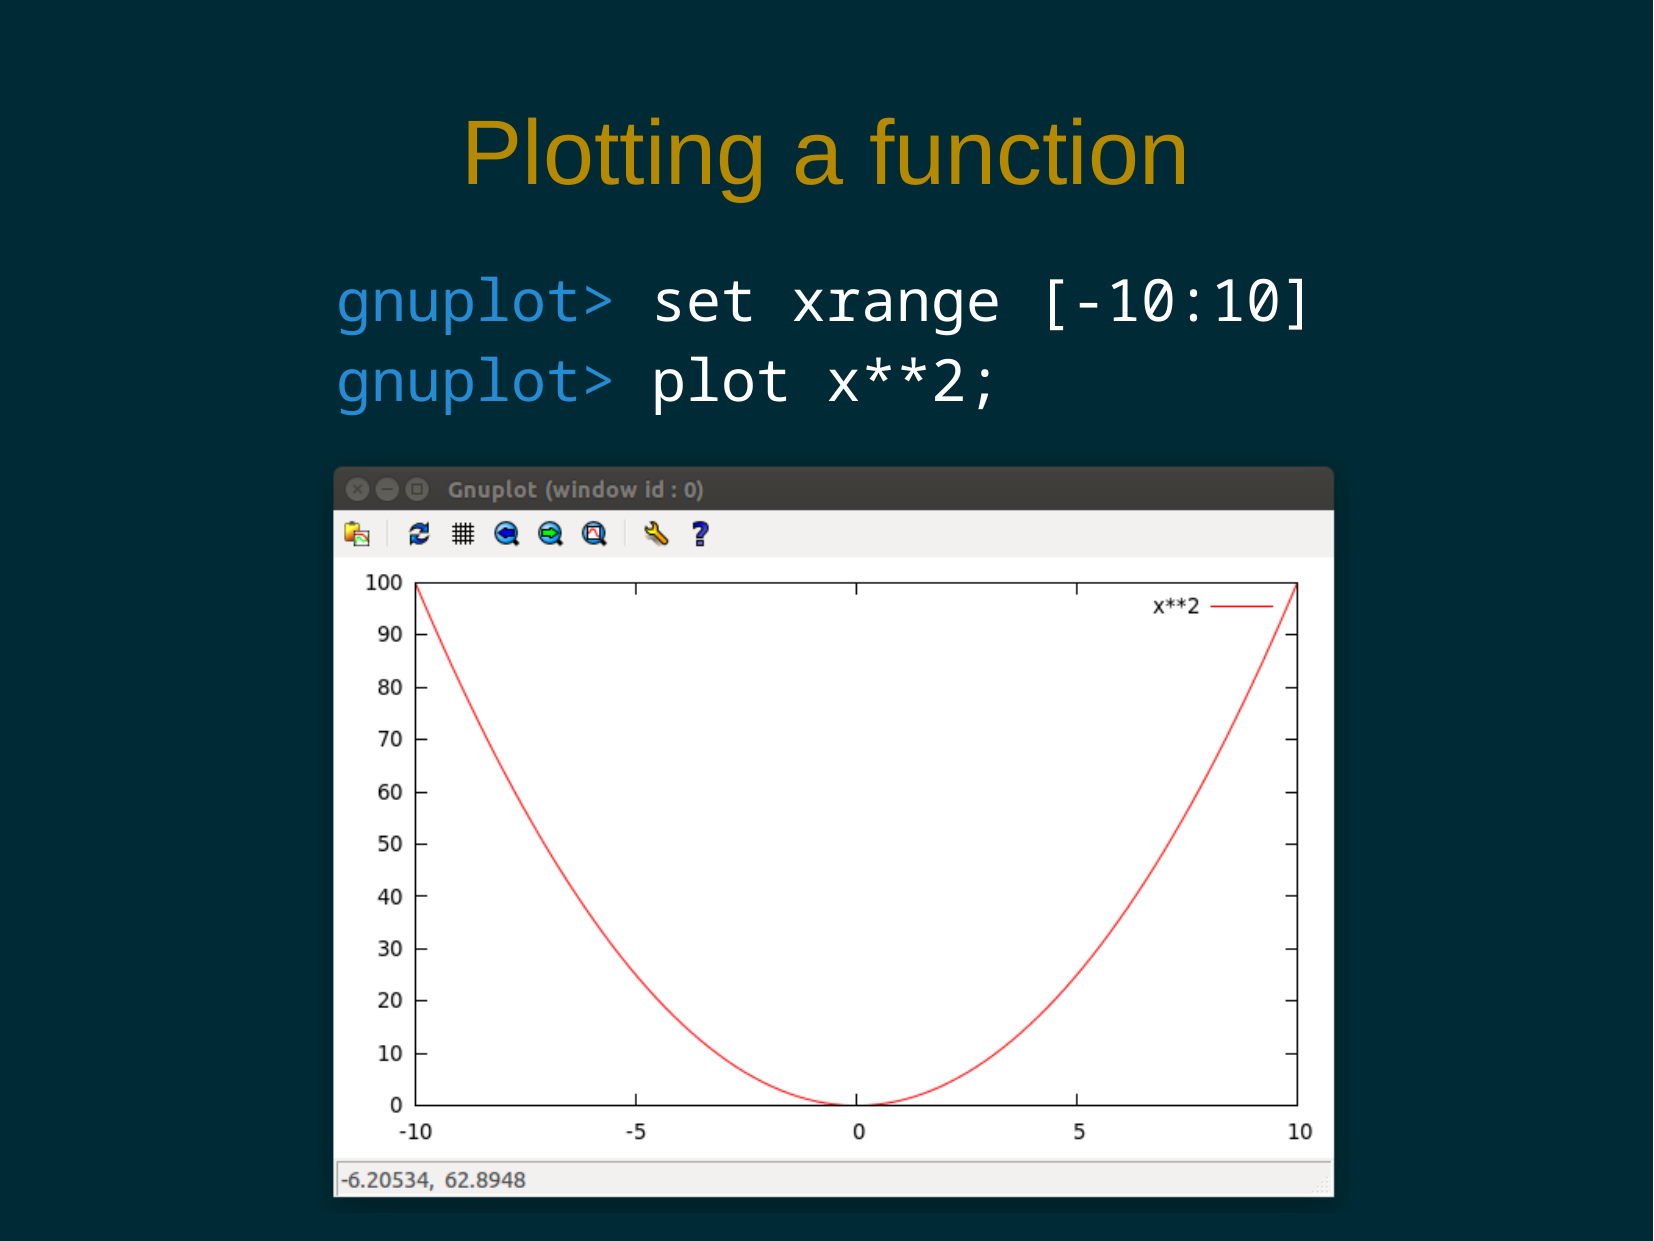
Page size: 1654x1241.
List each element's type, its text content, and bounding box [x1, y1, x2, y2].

picture [321, 460, 1349, 1212]
text_box gnuplot> set xrange [-10:10] gnuplot> plot x**2; [321, 252, 1332, 414]
title Plotting a function [82, 49, 1571, 257]
